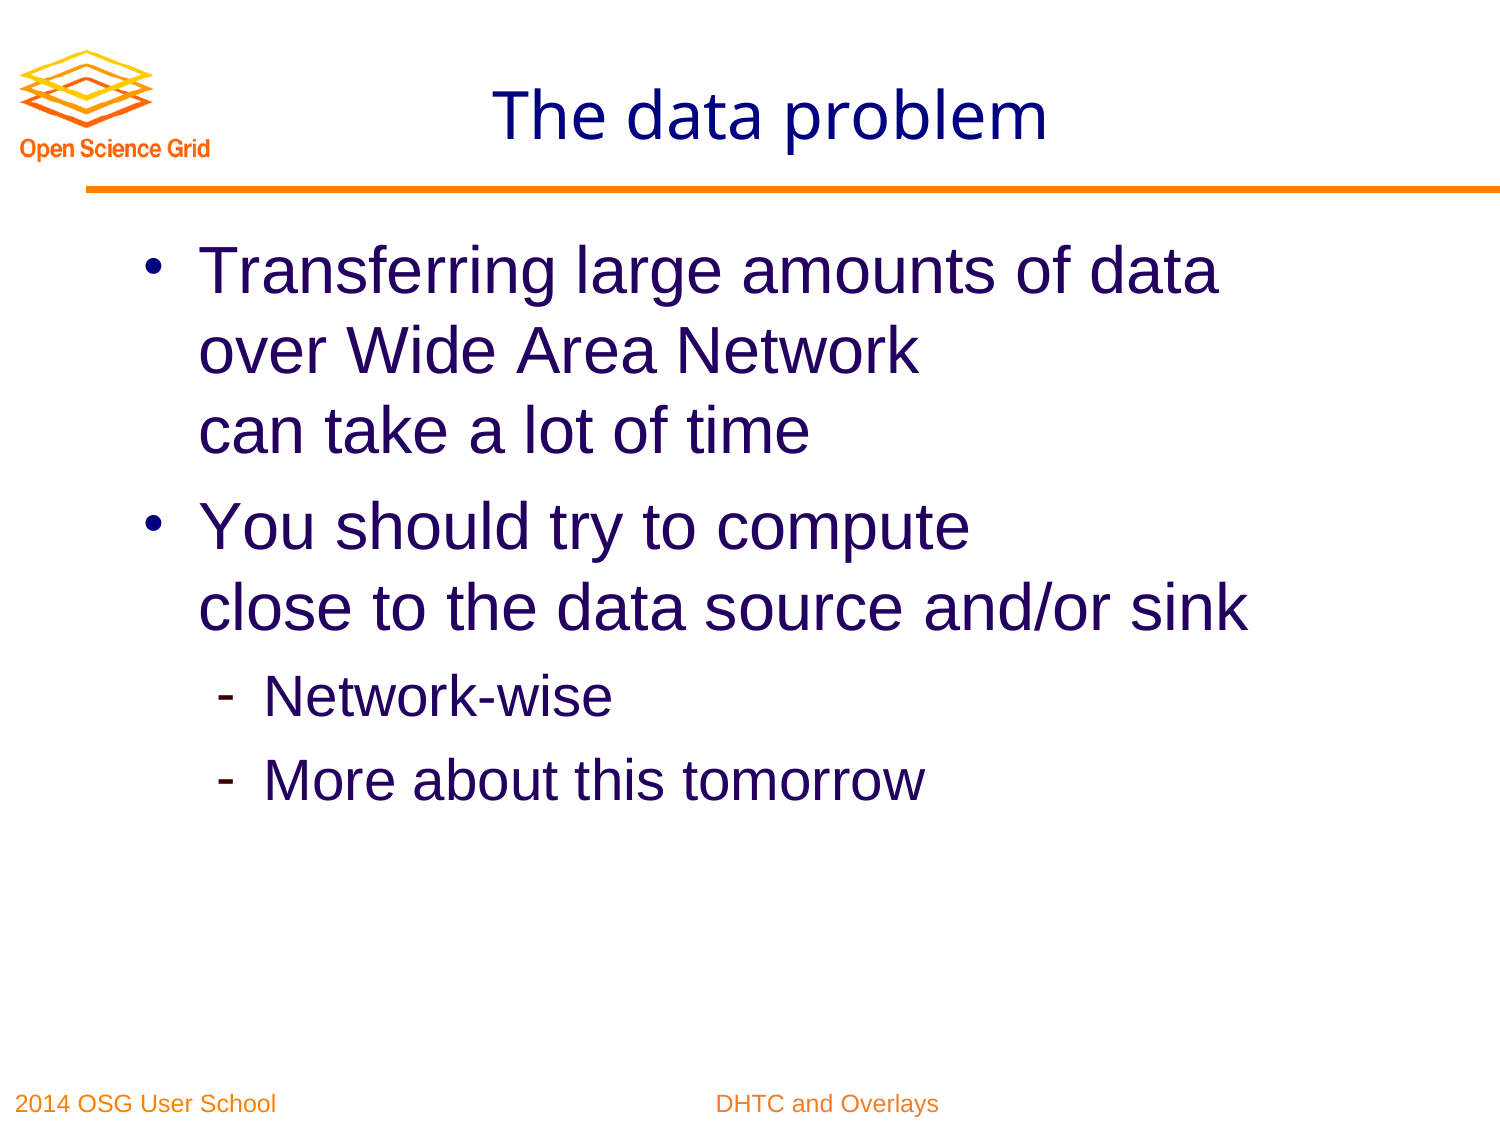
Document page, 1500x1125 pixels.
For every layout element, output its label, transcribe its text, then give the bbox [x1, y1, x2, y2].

title The data problem [201, 18, 1342, 207]
list Transferring large amounts of data over Wide Area Network can take a lot of time You should try to compute close to the data source and/or sink Network-wise More about this tomorrow [127, 218, 1403, 1030]
picture [0, 27, 201, 179]
